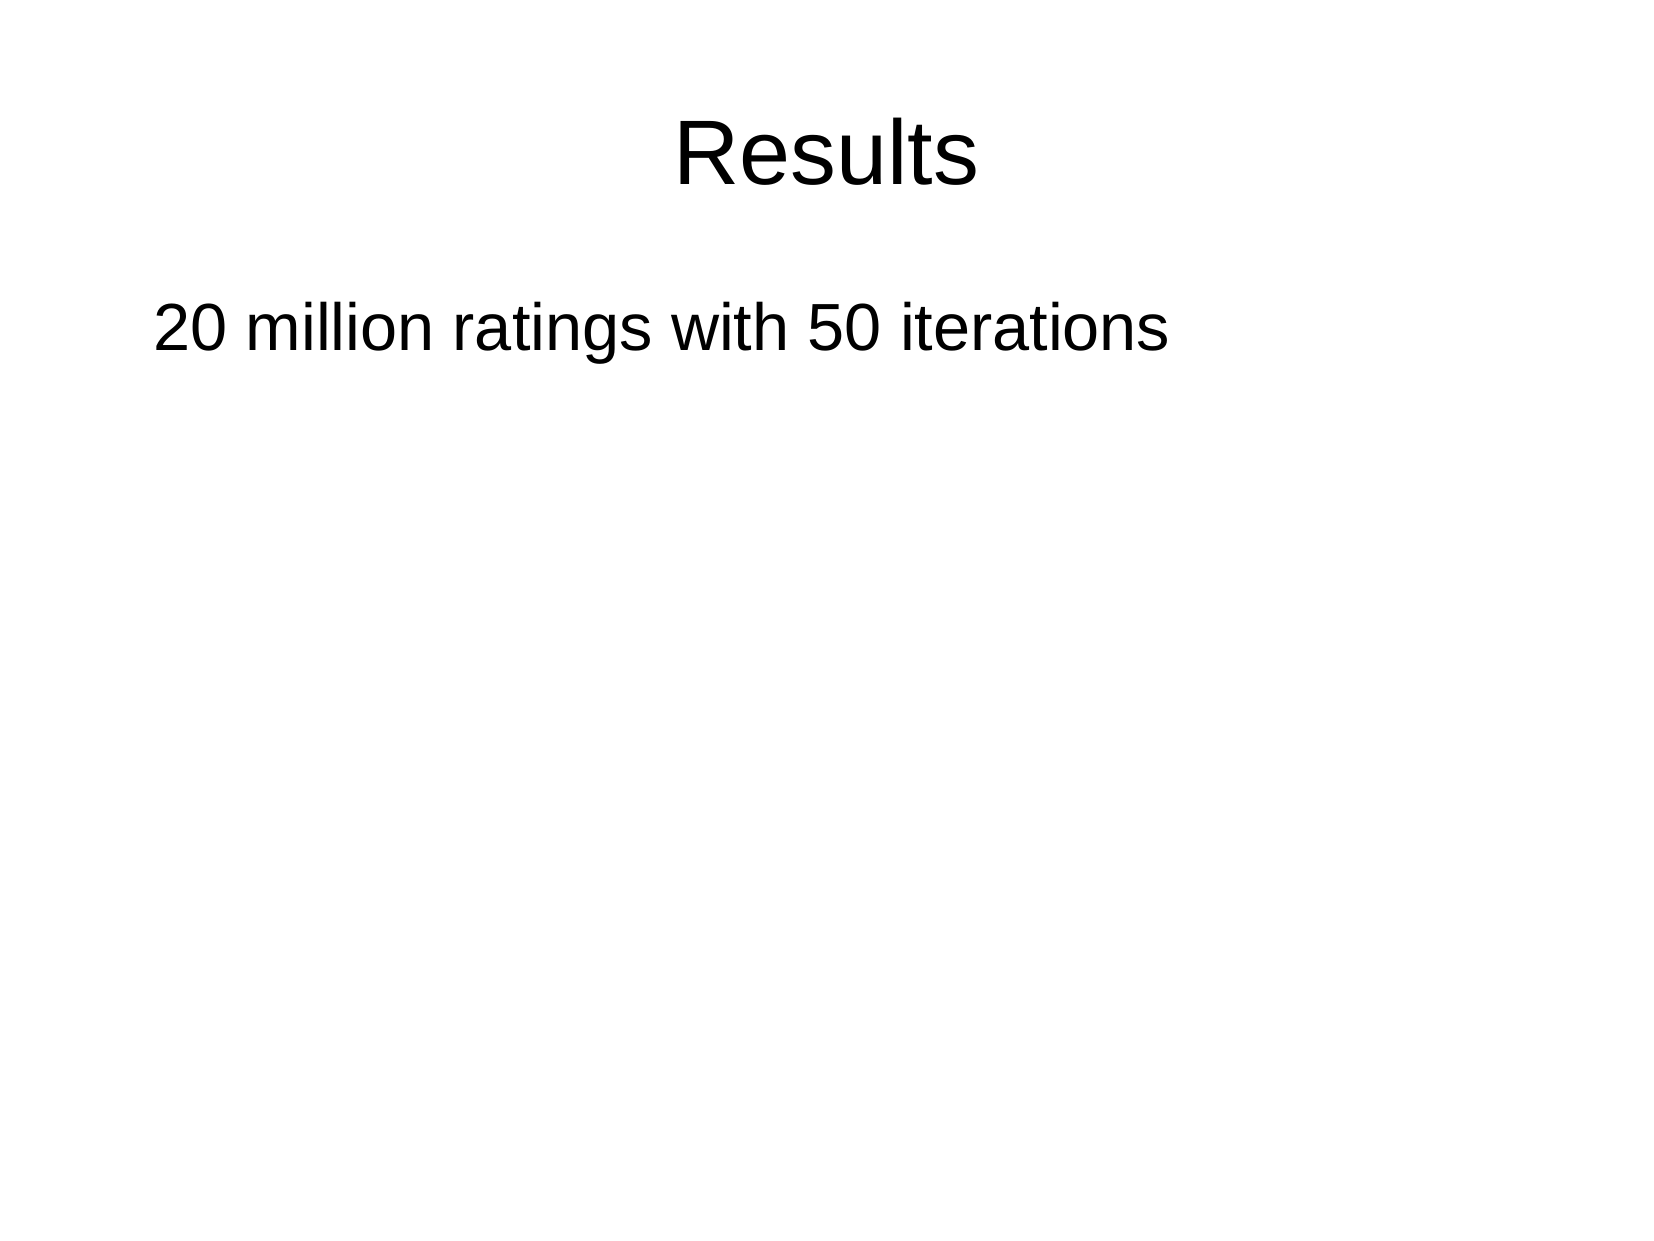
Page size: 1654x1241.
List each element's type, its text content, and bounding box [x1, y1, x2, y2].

title Results [82, 49, 1571, 257]
list 20 million ratings with 50 iterations [82, 290, 1571, 1010]
